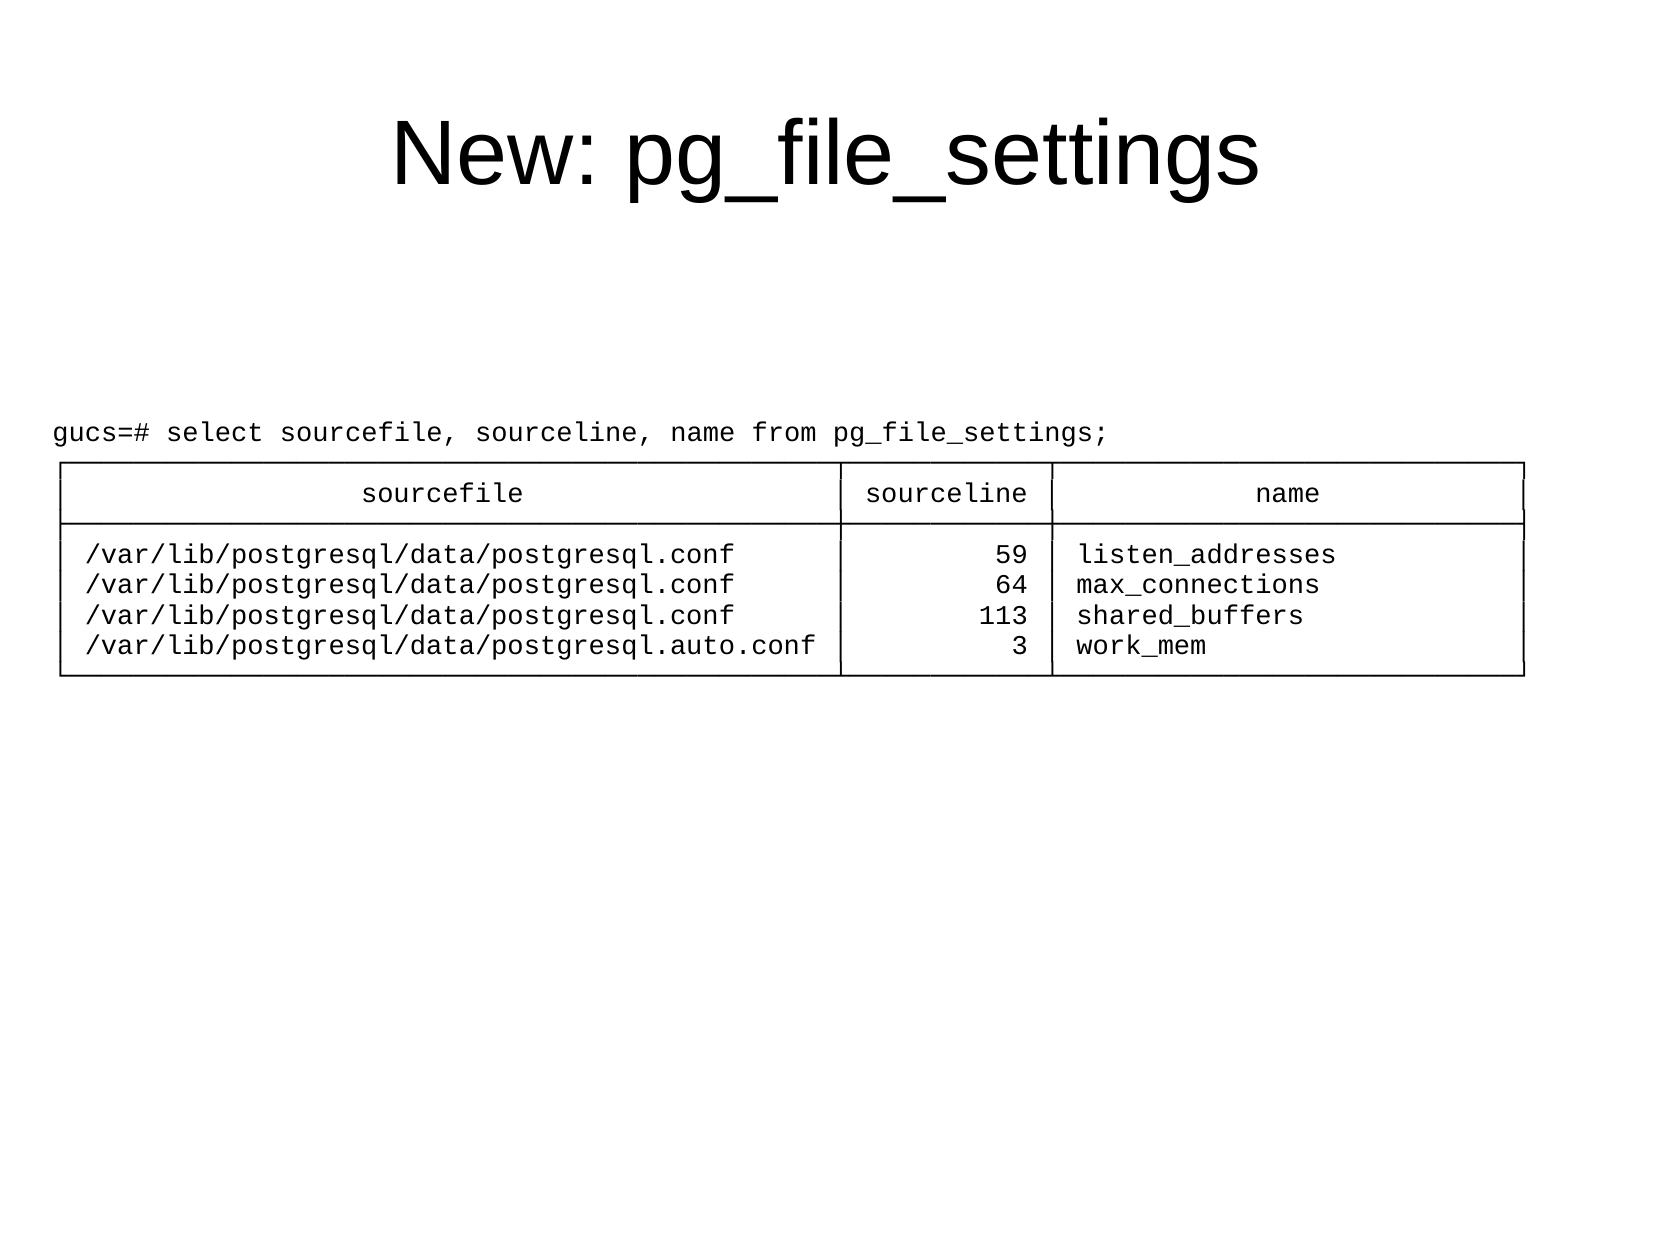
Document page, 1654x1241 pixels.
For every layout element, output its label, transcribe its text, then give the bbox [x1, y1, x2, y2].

text_box gucs=# select sourcefile, sourceline, name from pg_file_settings; ┌───────────────────────────────────────────────┬────────────┬────────────────────────────┐ │ sourcefile │ sourceline │ name │ ├───────────────────────────────────────────────┼────────────┼────────────────────────────┤ │ /var/lib/postgresql/data/postgresql.conf │ 59 │ listen_addresses │ │ /var/lib/postgresql/data/postgresql.conf │ 64 │ max_connections │ │ /var/lib/postgresql/data/postgresql.conf │ 113 │ shared_buffers │ │ /var/lib/postgresql/data/postgresql.auto.conf │ 3 │ work_mem │ └───────────────────────────────────────────────┴────────────┴────────────────────────────┘ [37, 411, 1613, 788]
title New: pg_file_settings [82, 49, 1571, 257]
